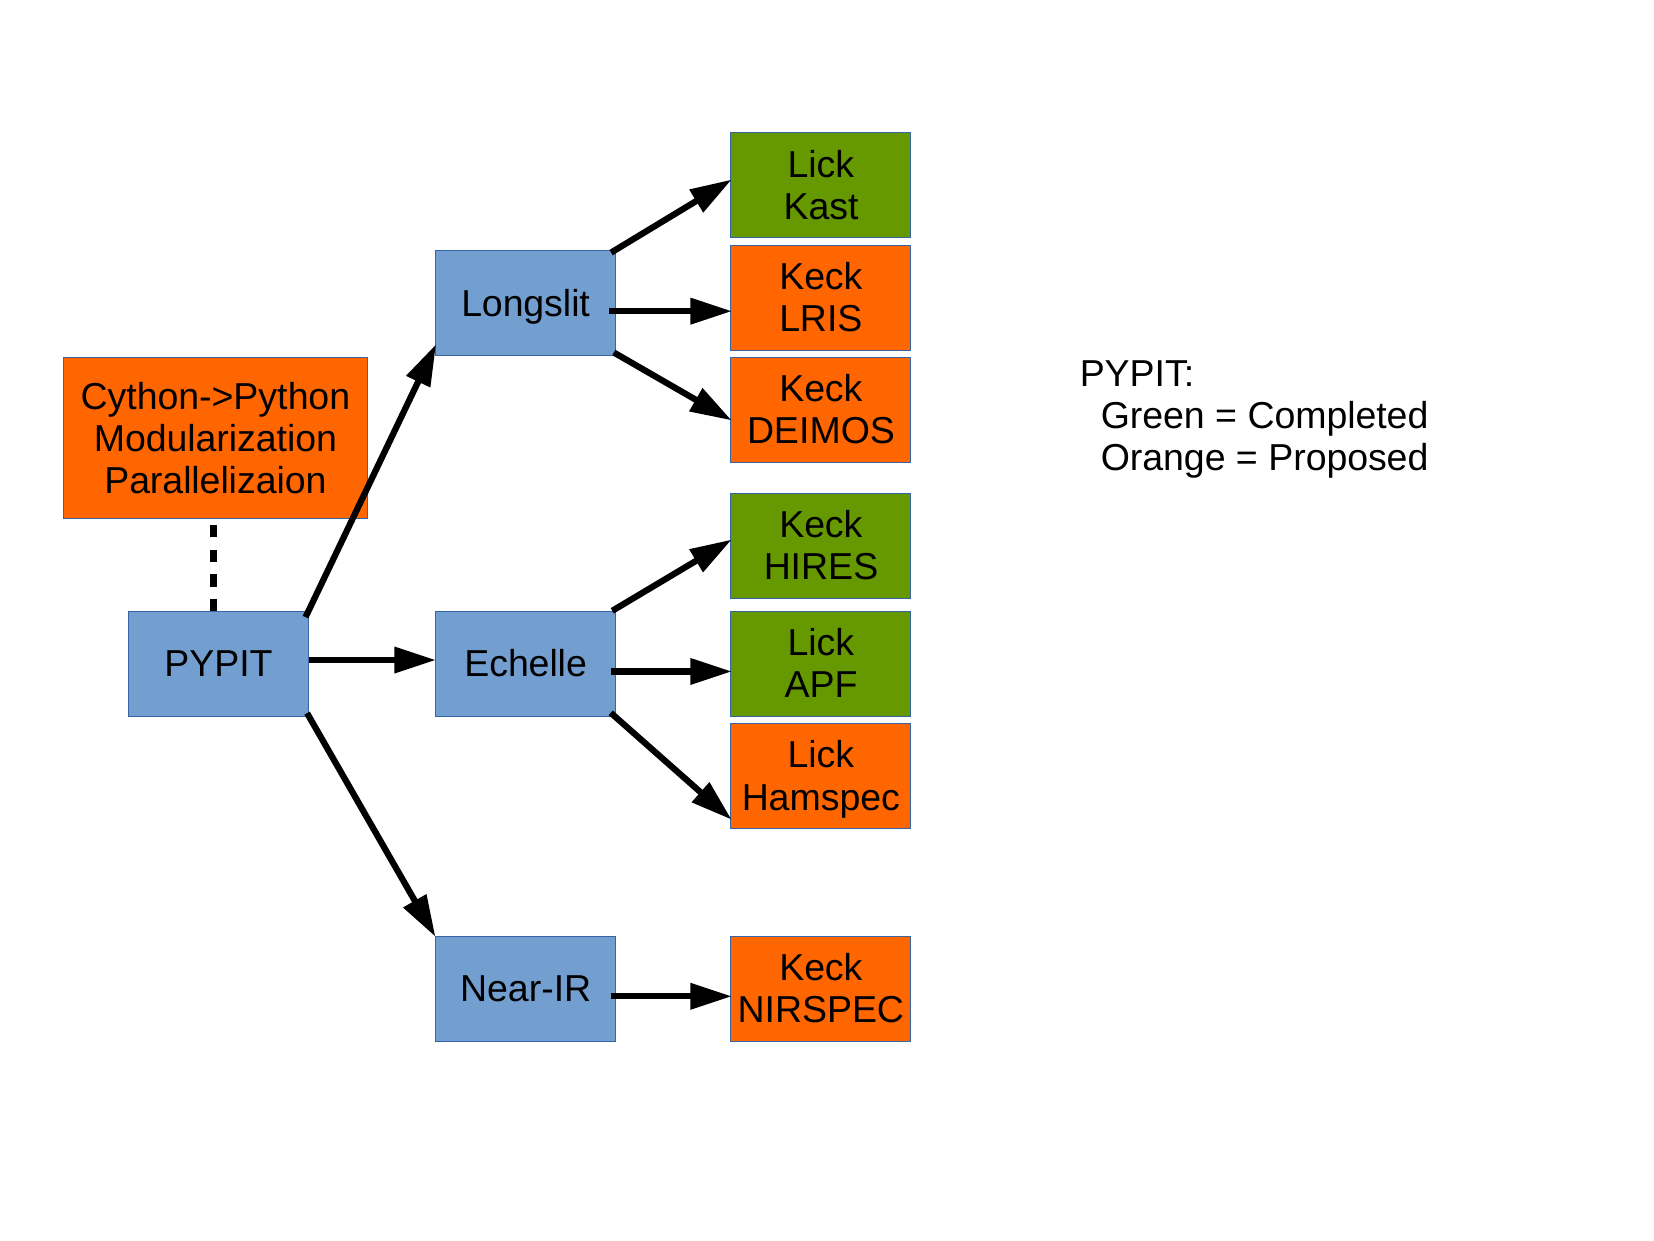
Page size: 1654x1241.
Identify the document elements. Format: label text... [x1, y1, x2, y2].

text_box Keck LRIS [730, 245, 911, 351]
text_box Longslit [435, 250, 616, 356]
text_box Echelle [435, 611, 616, 717]
text_box Keck DEIMOS [730, 357, 911, 463]
text_box Lick Hamspec [730, 723, 911, 829]
text_box Keck NIRSPEC [730, 936, 911, 1042]
text_box PYPIT: Green = Completed Orange = Proposed [1065, 345, 1471, 511]
text_box PYPIT [128, 611, 309, 717]
text_box Cython->Python Modularization Parallelizaion [63, 357, 368, 519]
text_box Lick Kast [730, 132, 911, 238]
text_box Keck HIRES [730, 493, 911, 599]
text_box Lick APF [730, 611, 911, 717]
text_box Near-IR [435, 936, 616, 1042]
